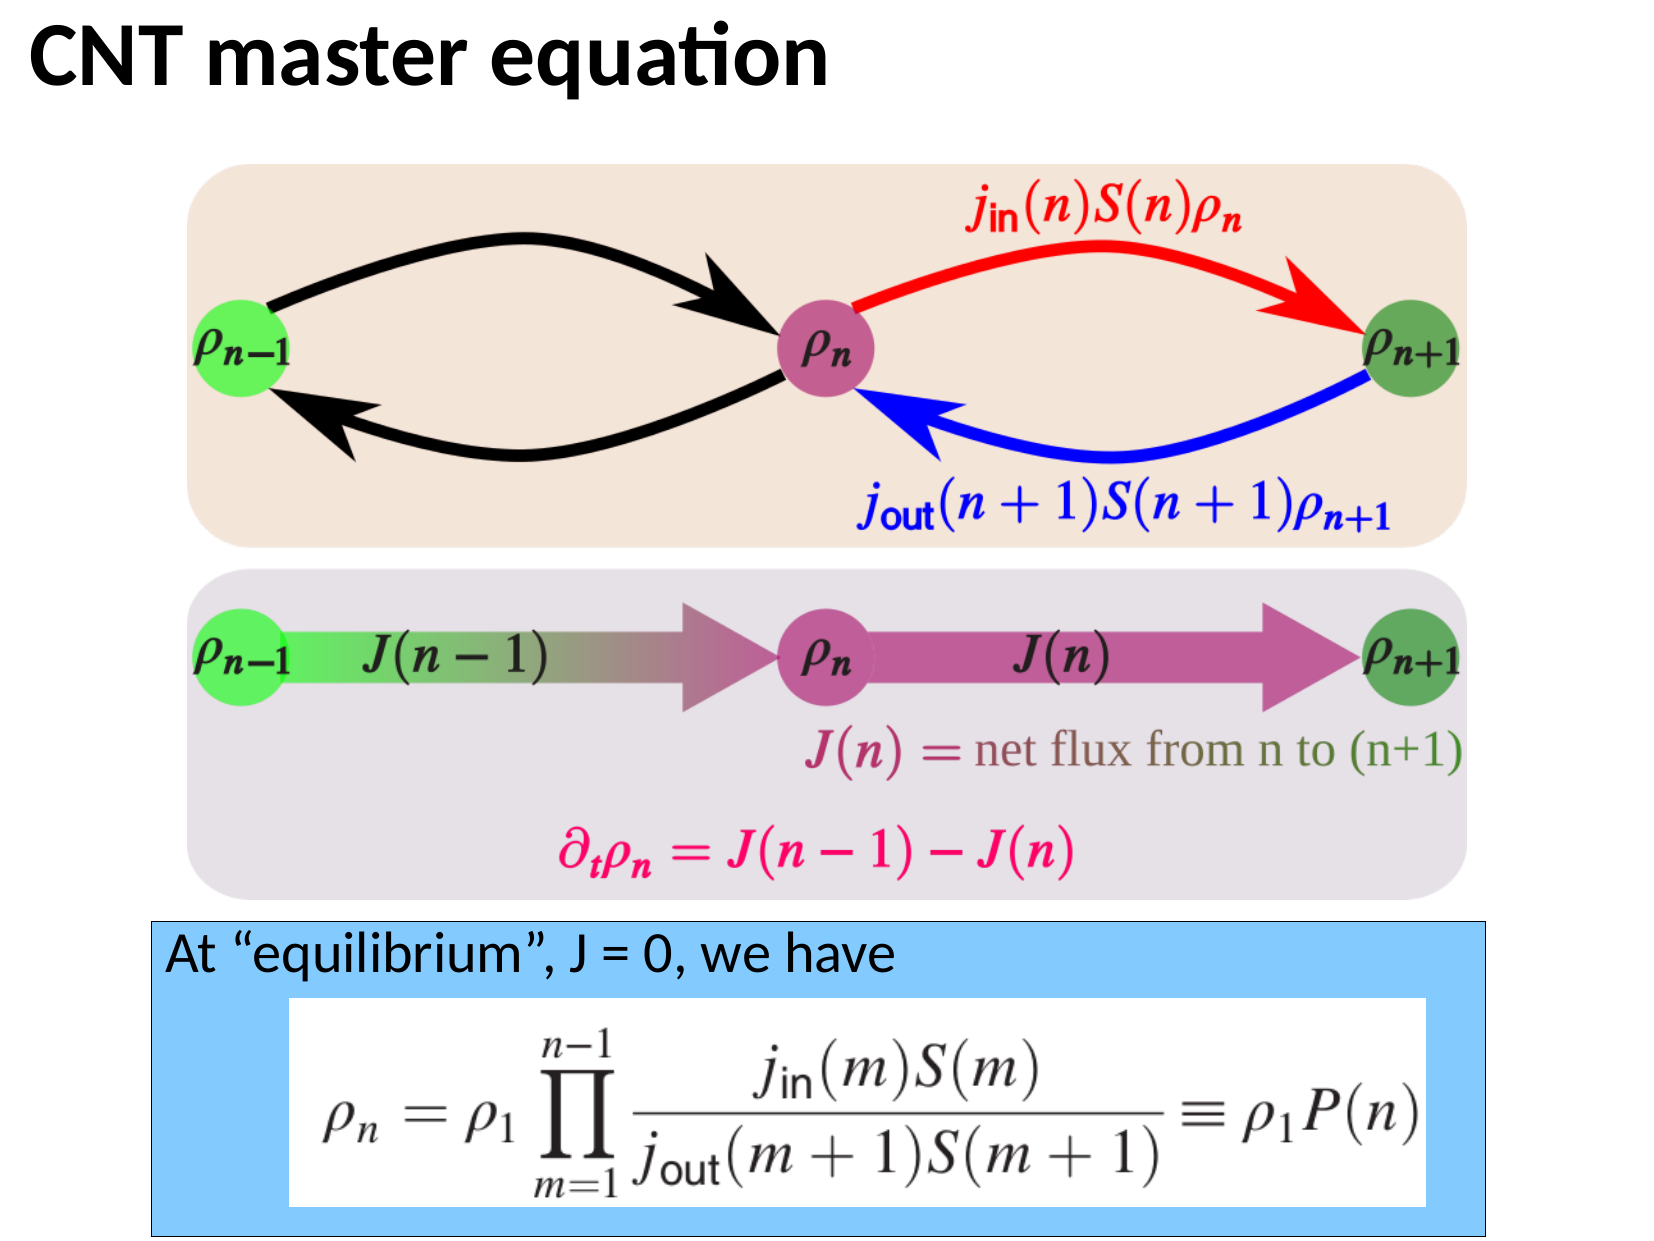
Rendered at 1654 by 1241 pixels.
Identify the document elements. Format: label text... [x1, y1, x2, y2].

text_box At “equilibrium”, J = 0, we have [151, 921, 1486, 1237]
picture [187, 164, 1467, 901]
title CNT master equation [29, 4, 1624, 121]
picture [289, 998, 1426, 1207]
